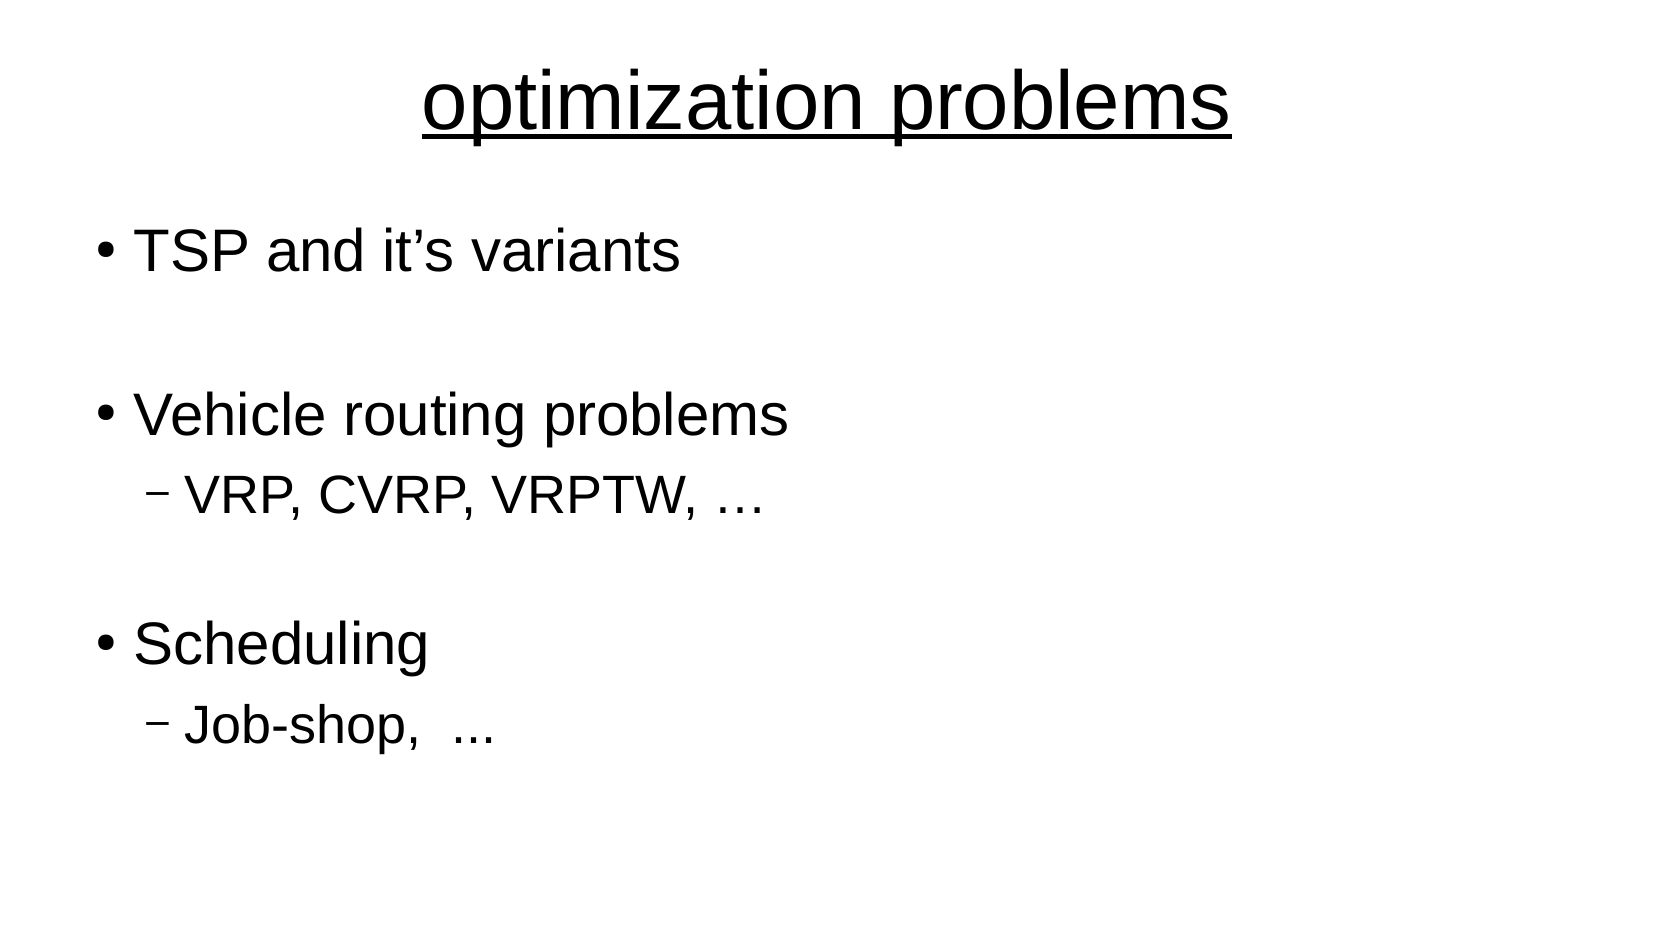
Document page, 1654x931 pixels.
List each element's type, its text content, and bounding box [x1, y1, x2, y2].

title optimization problems [82, 37, 1571, 166]
list TSP and it’s variants Vehicle routing problems VRP, CVRP, VRPTW, … Scheduling Job-shop, ... [82, 217, 1571, 758]
